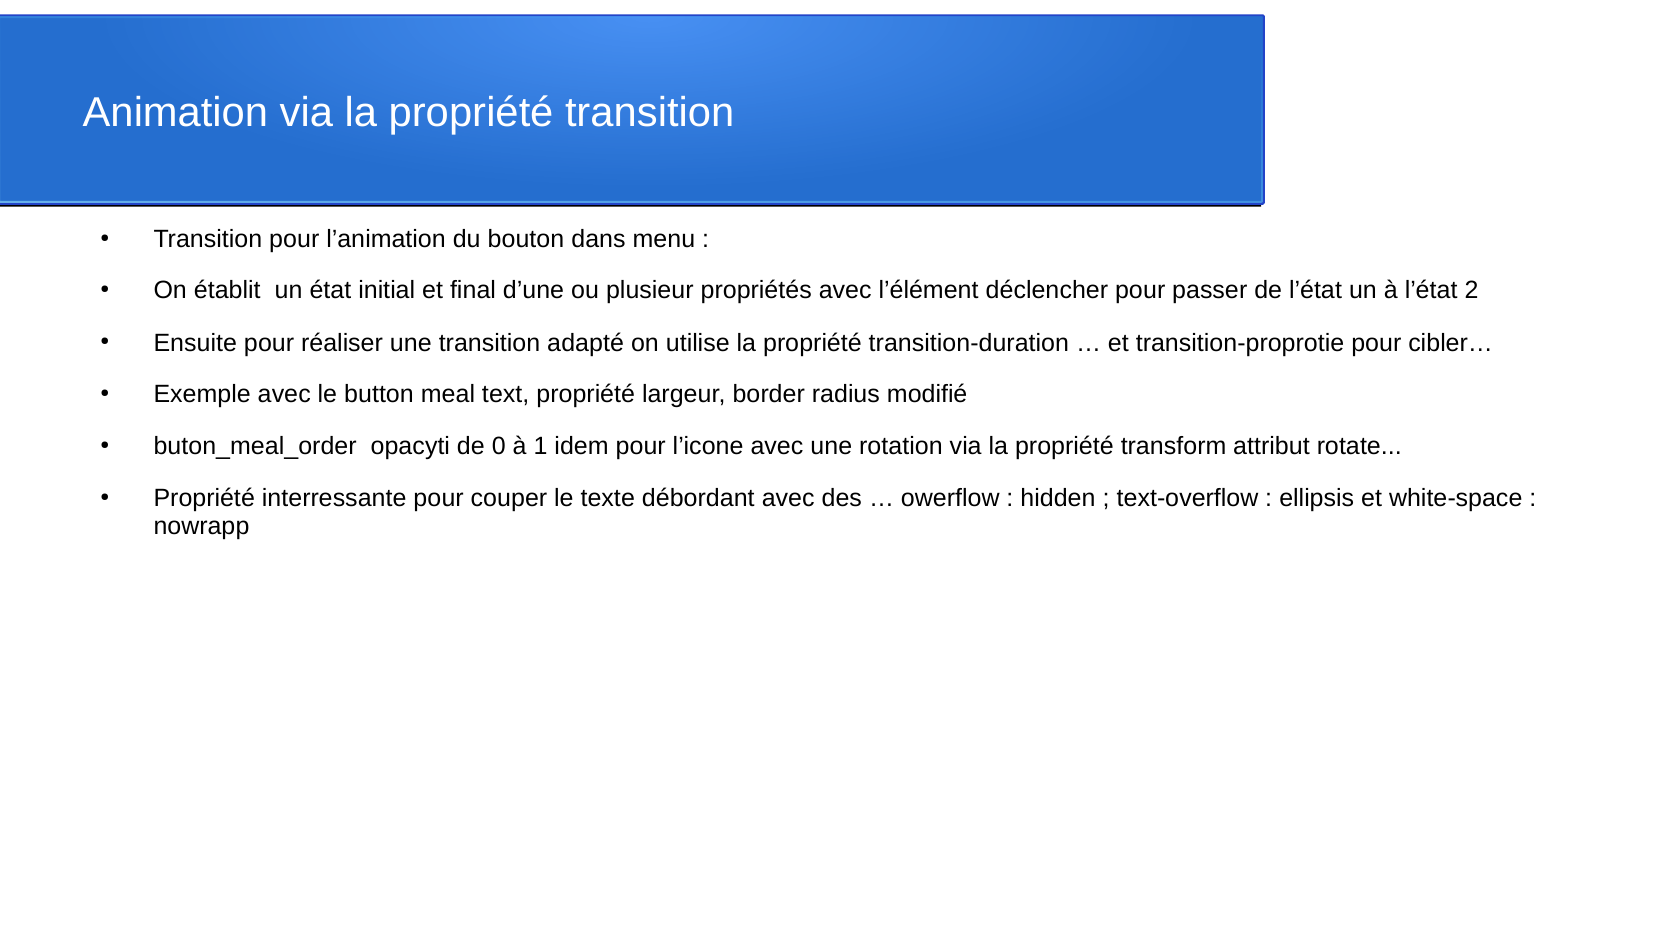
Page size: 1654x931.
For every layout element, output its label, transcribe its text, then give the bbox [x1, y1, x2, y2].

list Transition pour l’animation du bouton dans menu : On établit un état initial et final d’une ou plusieur propriétés avec l’élément déclencher pour passer de l’état un à l’état 2 Ensuite pour réaliser une transition adapté on utilise la propriété transition-duration … et transition-proprotie pour cibler… Exemple avec le button meal text, propriété largeur, border radius modifié buton_meal_order opacyti de 0 à 1 idem pour l’icone avec une rotation via la propriété transform attribut rotate... Propriété interressante pour couper le texte débordant avec des … owerflow : hidden ; text-overflow : ellipsis et white-space : nowrapp [82, 224, 1571, 764]
title Animation via la propriété transition [82, 35, 1235, 189]
